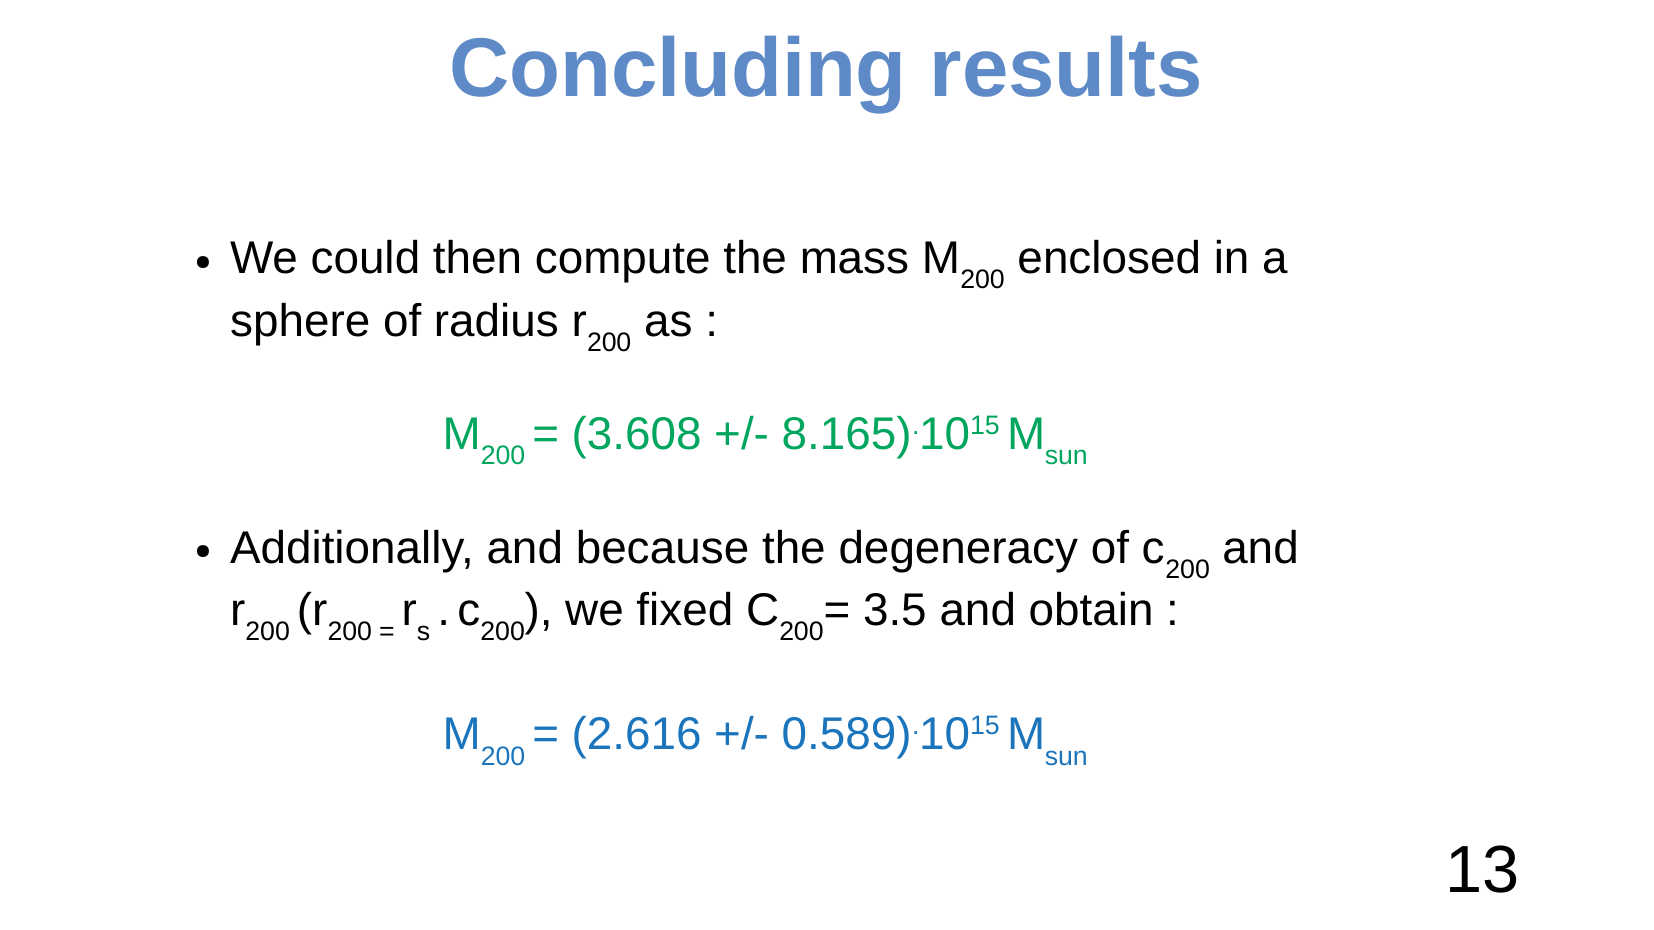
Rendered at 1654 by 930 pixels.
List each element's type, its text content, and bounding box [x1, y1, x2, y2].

title Concluding results [0, 0, 1653, 135]
text_box <number> [1430, 825, 1653, 915]
text_box We could then compute the mass M200 enclosed in a sphere of radius r200 as : M200 = (3.608 +/- 8.165).1015 Msun Additionally, and because the degeneracy of c200 and r200 (r200 = rs . c200), we fixed C200= 3.5 and obtain : M200 = (2.616 +/- 0.589).1015 Msun [180, 225, 1381, 796]
text_box [15, 119, 1636, 901]
